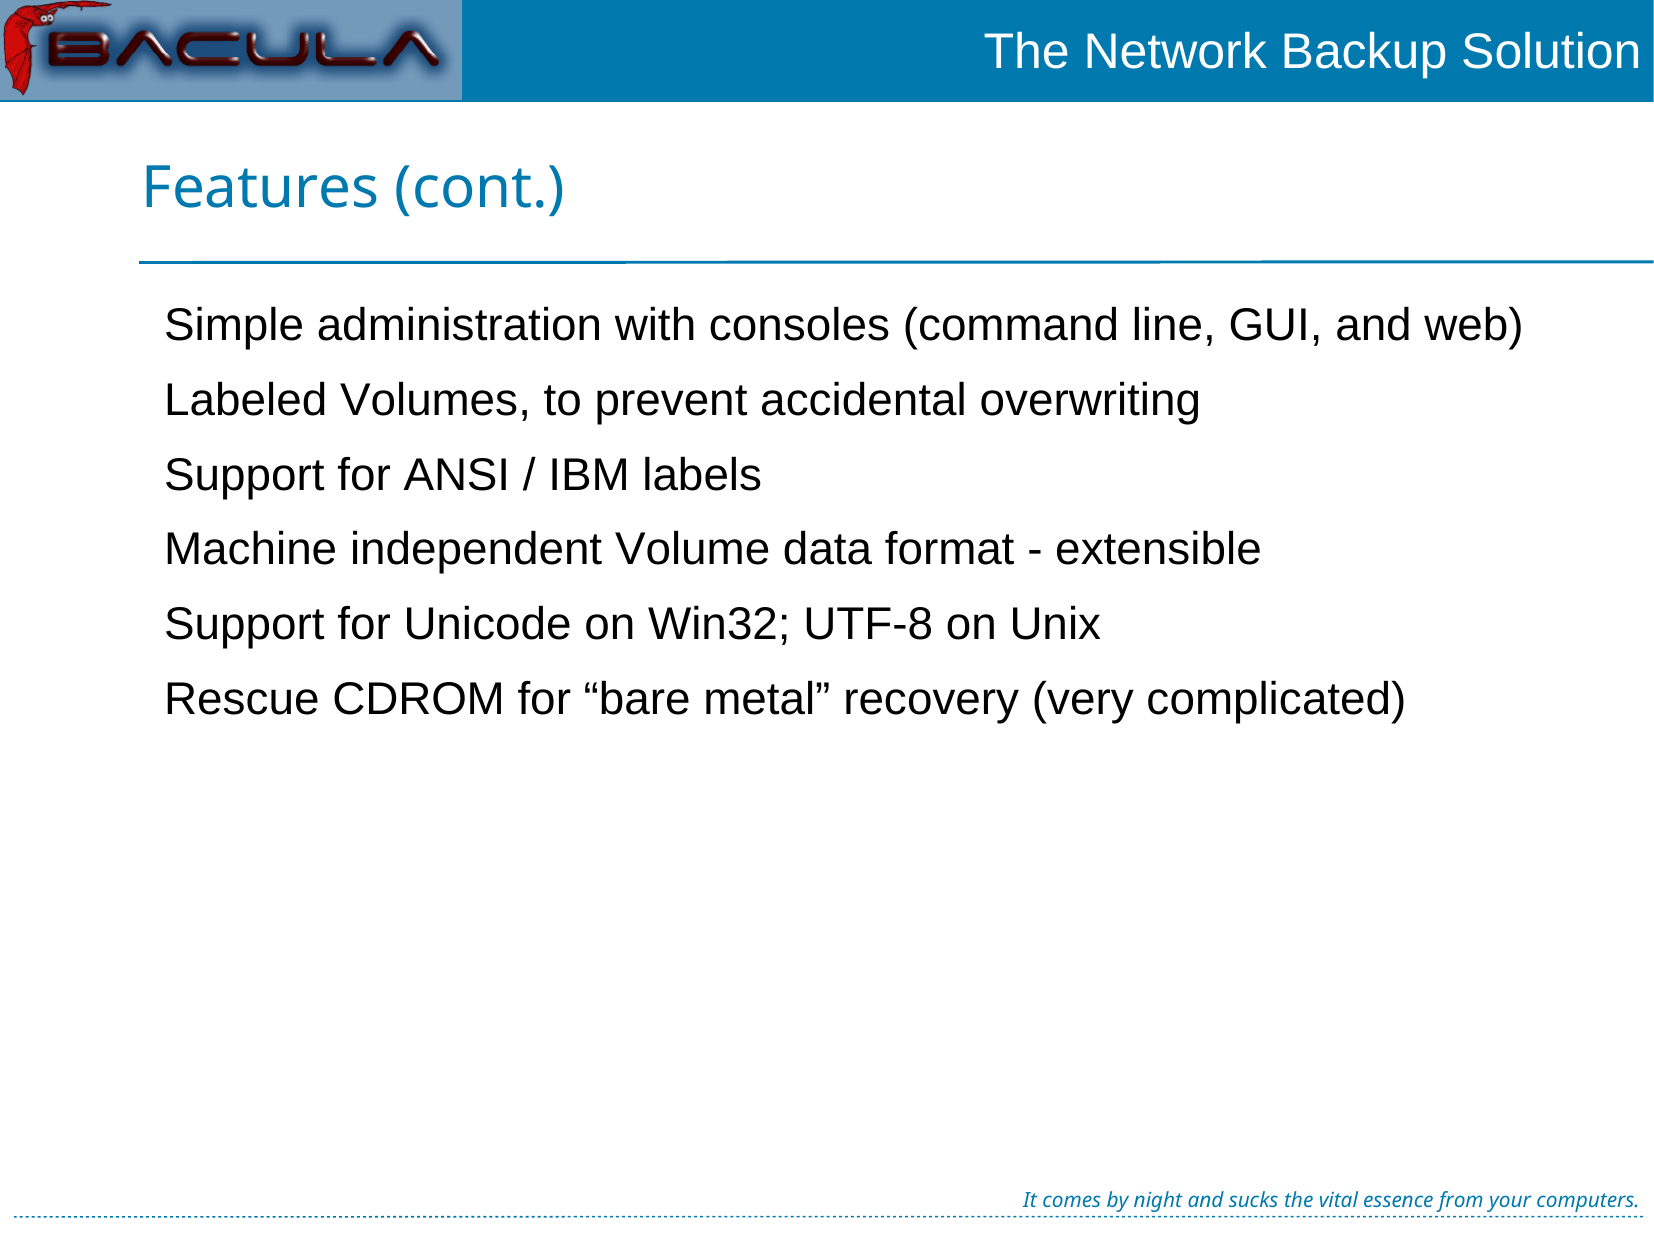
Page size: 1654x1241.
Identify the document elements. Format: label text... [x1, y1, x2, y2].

picture [0, 0, 461, 99]
title Features (cont.) [141, 112, 1501, 226]
list Simple administration with consoles (command line, GUI, and web) Labeled Volumes, to prevent accidental overwriting Support for ANSI / IBM labels Machine independent Volume data format - extensible Support for Unicode on Win32; UTF-8 on Unix Rescue CDROM for “bare metal” recovery (very complicated) [69, 298, 1651, 1051]
